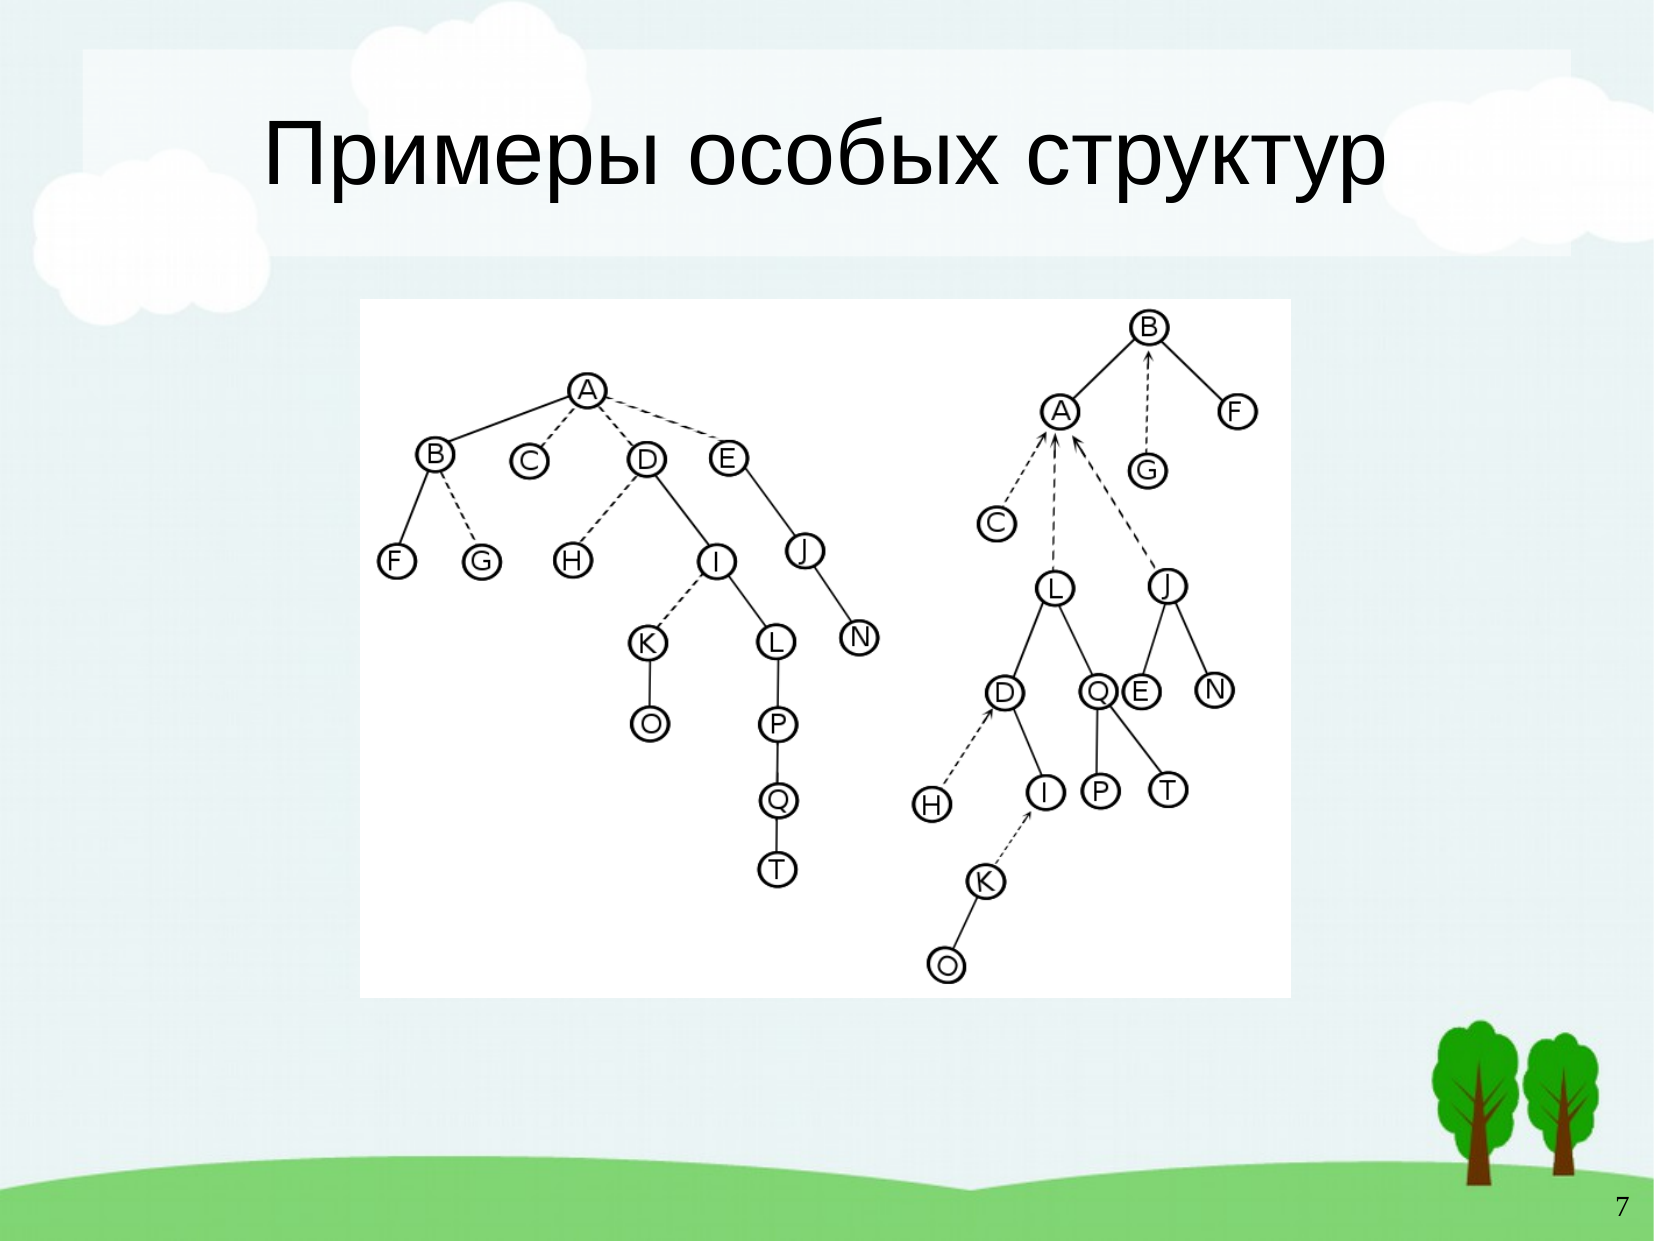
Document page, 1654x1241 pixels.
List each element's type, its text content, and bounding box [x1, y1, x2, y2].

picture [0, 0, 1654, 1241]
title Примеры особых структур [82, 49, 1571, 257]
